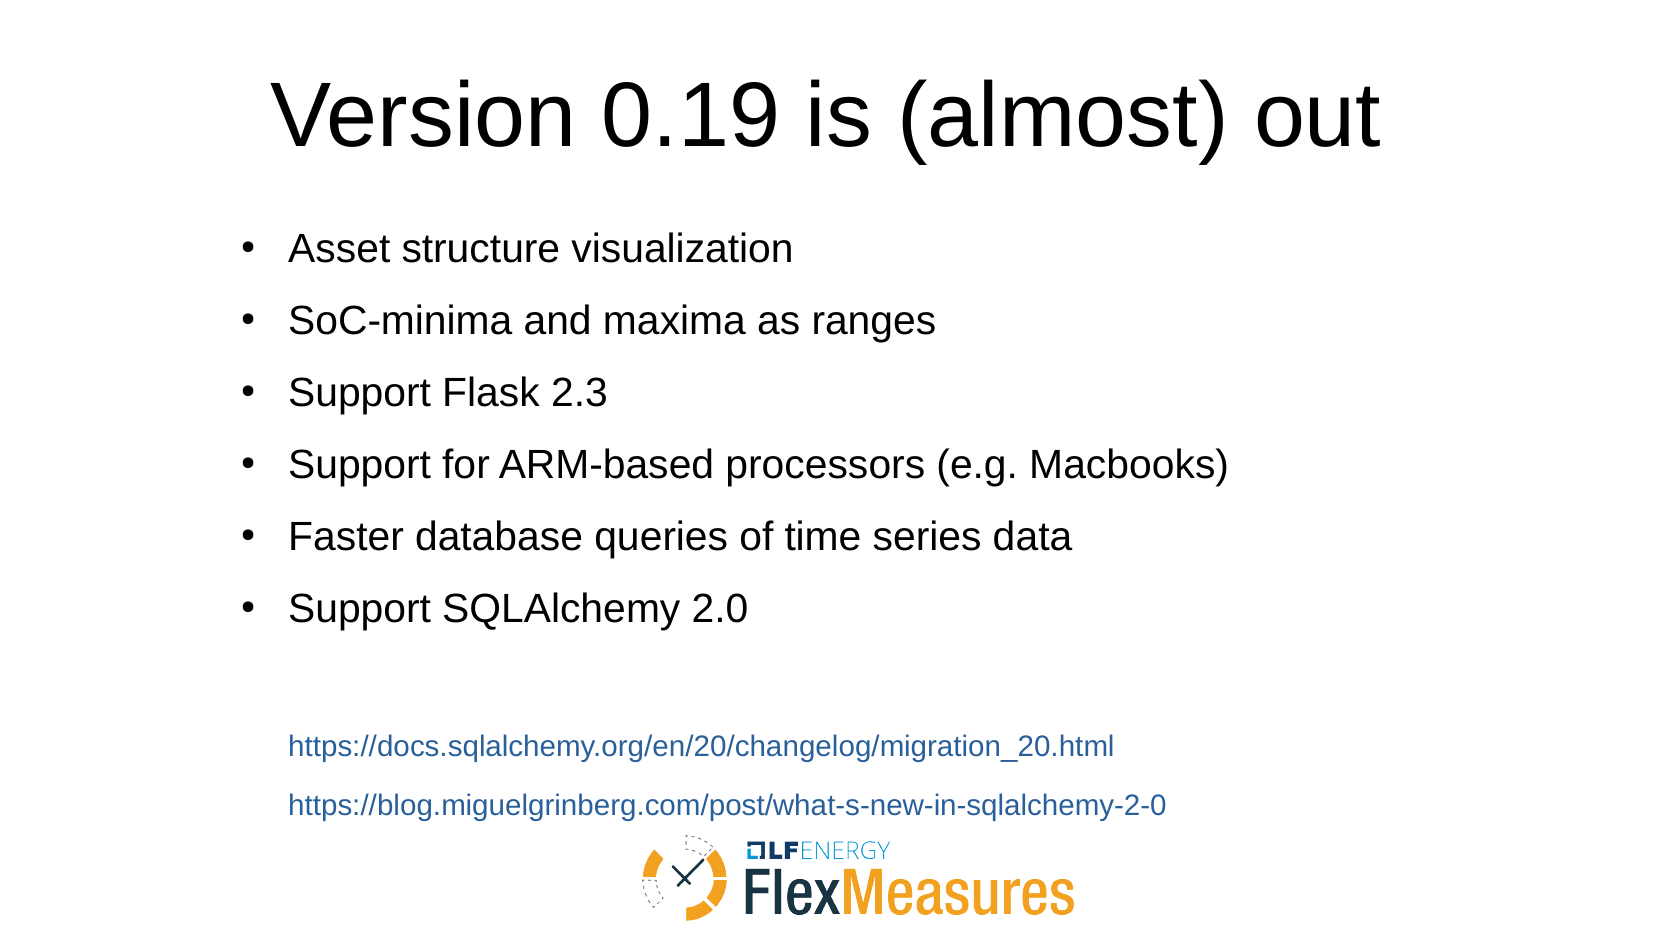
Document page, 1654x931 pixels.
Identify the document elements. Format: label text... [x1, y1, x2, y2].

title Version 0.19 is (almost) out [82, 37, 1571, 193]
picture [642, 835, 1074, 921]
list Asset structure visualization SoC-minima and maxima as ranges Support Flask 2.3 Support for ARM-based processors (e.g. Macbooks) Faster database queries of time series data Support SQLAlchemy 2.0 https://docs.sqlalchemy.org/en/20/changelog/migration_20.html https://blog.miguelgrinberg.com/post/what-s-new-in-sqlalchemy-2-0 [225, 225, 1402, 826]
